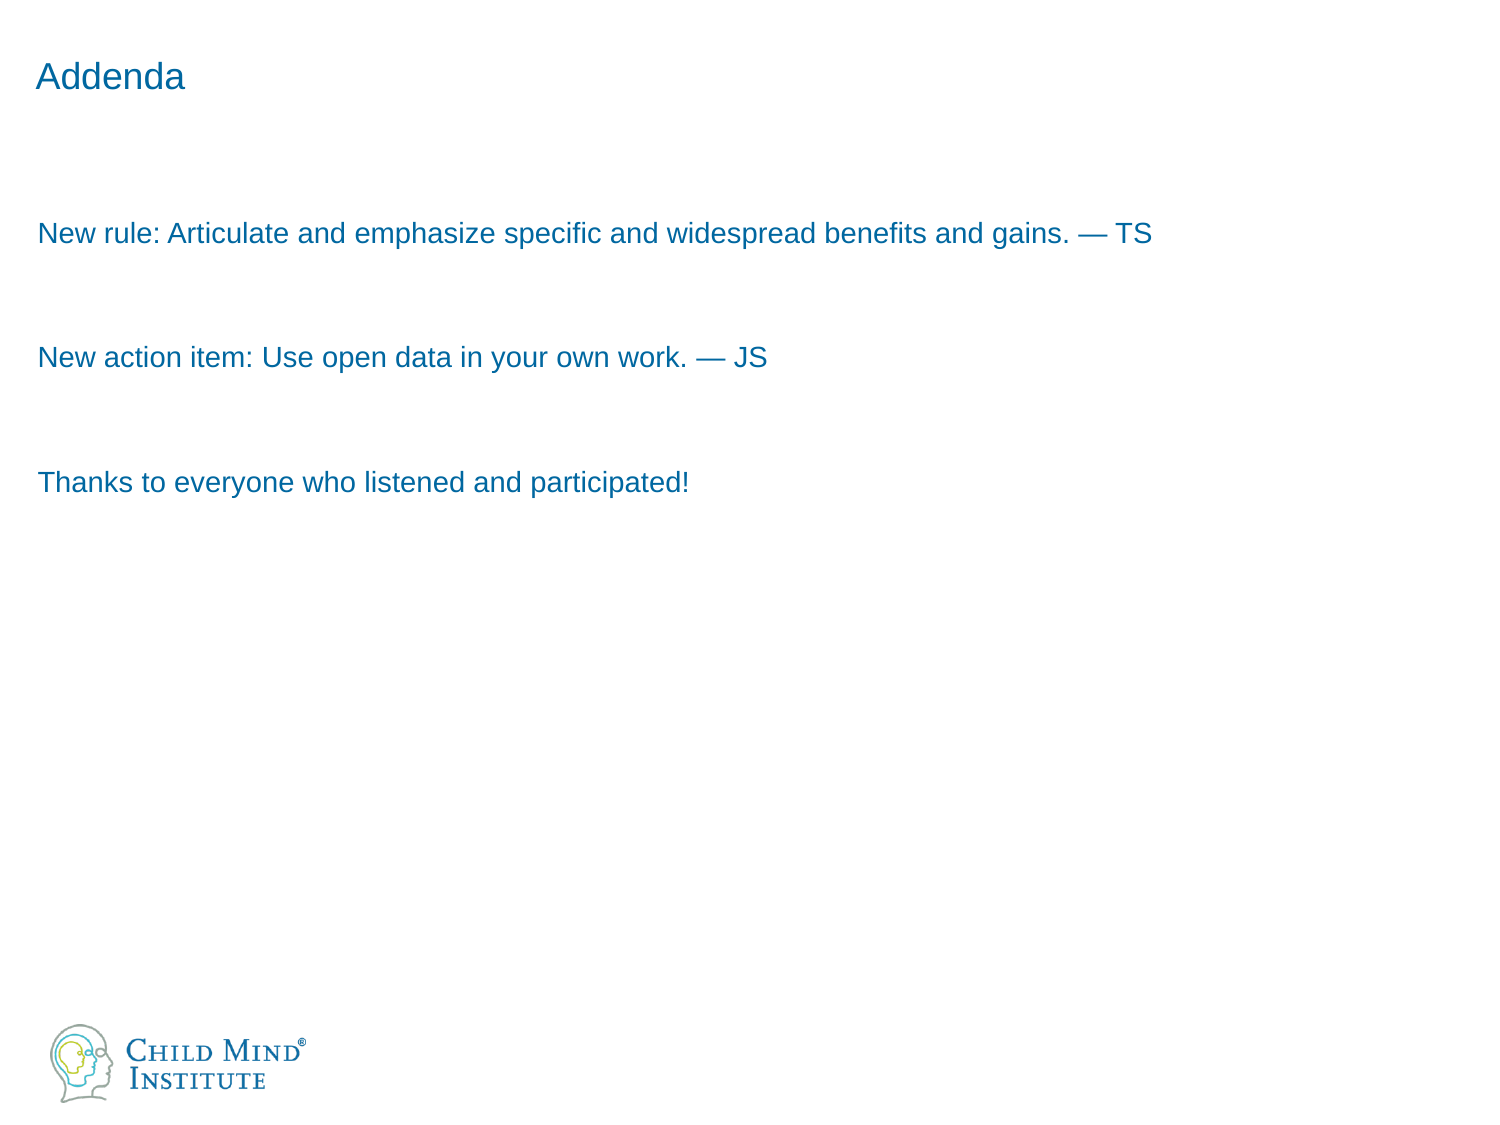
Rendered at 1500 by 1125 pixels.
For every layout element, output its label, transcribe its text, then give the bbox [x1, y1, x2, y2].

title Addenda [35, 10, 1463, 146]
picture [50, 1024, 306, 1103]
list New rule: Articulate and emphasize specific and widespread benefits and gains. ― TS New action item: Use open data in your own work. ― JS Thanks to everyone who listened and participated! [37, 216, 1463, 954]
